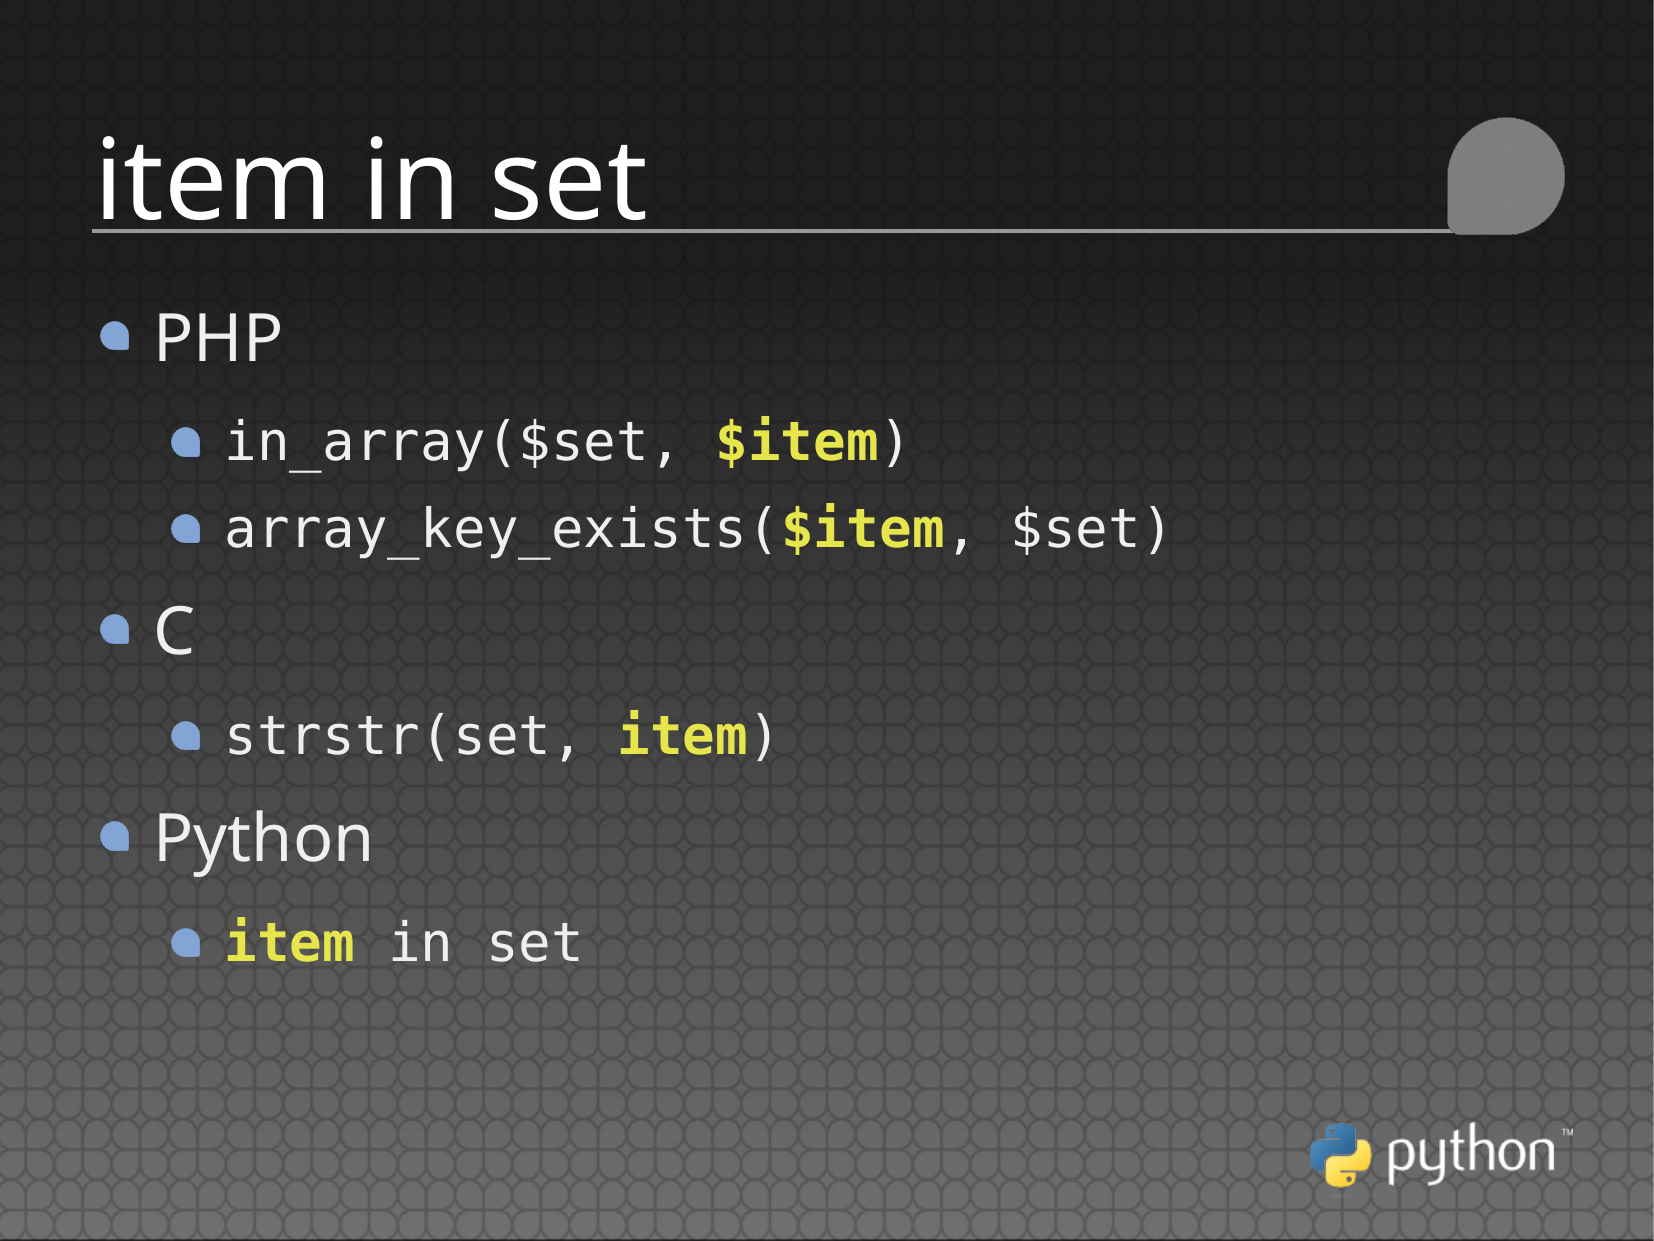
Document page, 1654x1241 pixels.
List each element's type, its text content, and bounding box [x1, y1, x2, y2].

list PHP in_array($set, $item) array_key_exists($item, $set) C strstr(set, item) Python item in set [82, 290, 1571, 1094]
picture [0, 0, 1654, 1241]
title item in set [94, 100, 1426, 251]
